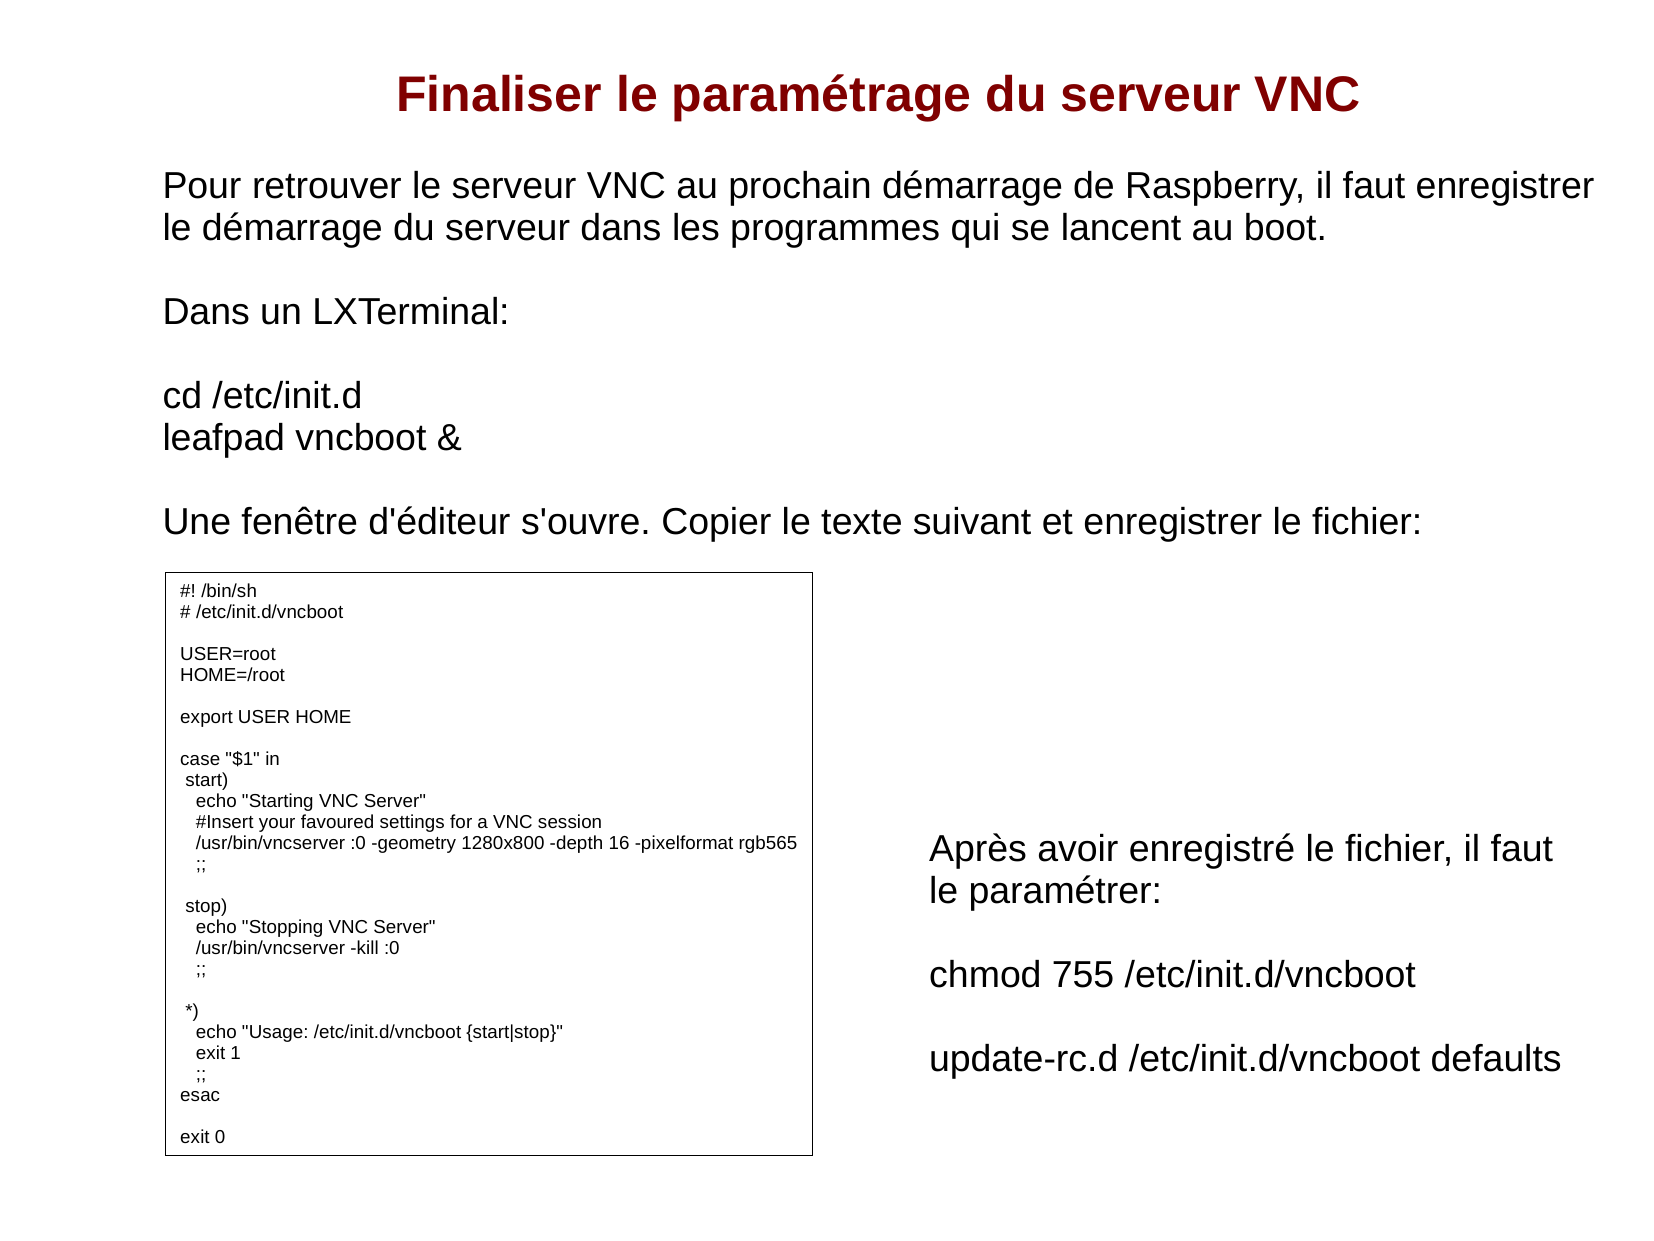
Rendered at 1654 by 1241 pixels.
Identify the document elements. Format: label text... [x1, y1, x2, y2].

text_box Finaliser le paramétrage du serveur VNC Pour retrouver le serveur VNC au prochain démarrage de Raspberry, il faut enregistrer le démarrage du serveur dans les programmes qui se lancent au boot. Dans un LXTerminal: cd /etc/init.d leafpad vncboot & Une fenêtre d'éditeur s'ouvre. Copier le texte suivant et enregistrer le fichier: [147, 59, 1610, 657]
text_box Après avoir enregistré le fichier, il faut le paramétrer: chmod 755 /etc/init.d/vncboot update-rc.d /etc/init.d/vncboot defaults [914, 820, 1577, 1172]
text_box #! /bin/sh # /etc/init.d/vncboot USER=root HOME=/root export USER HOME case "$1" in start) echo "Starting VNC Server" #Insert your favoured settings for a VNC session /usr/bin/vncserver :0 -geometry 1280x800 -depth 16 -pixelformat rgb565 ;; stop) echo "Stopping VNC Server" /usr/bin/vncserver -kill :0 ;; *) echo "Usage: /etc/init.d/vncboot {start|stop}" exit 1 ;; esac exit 0 [165, 572, 811, 1149]
